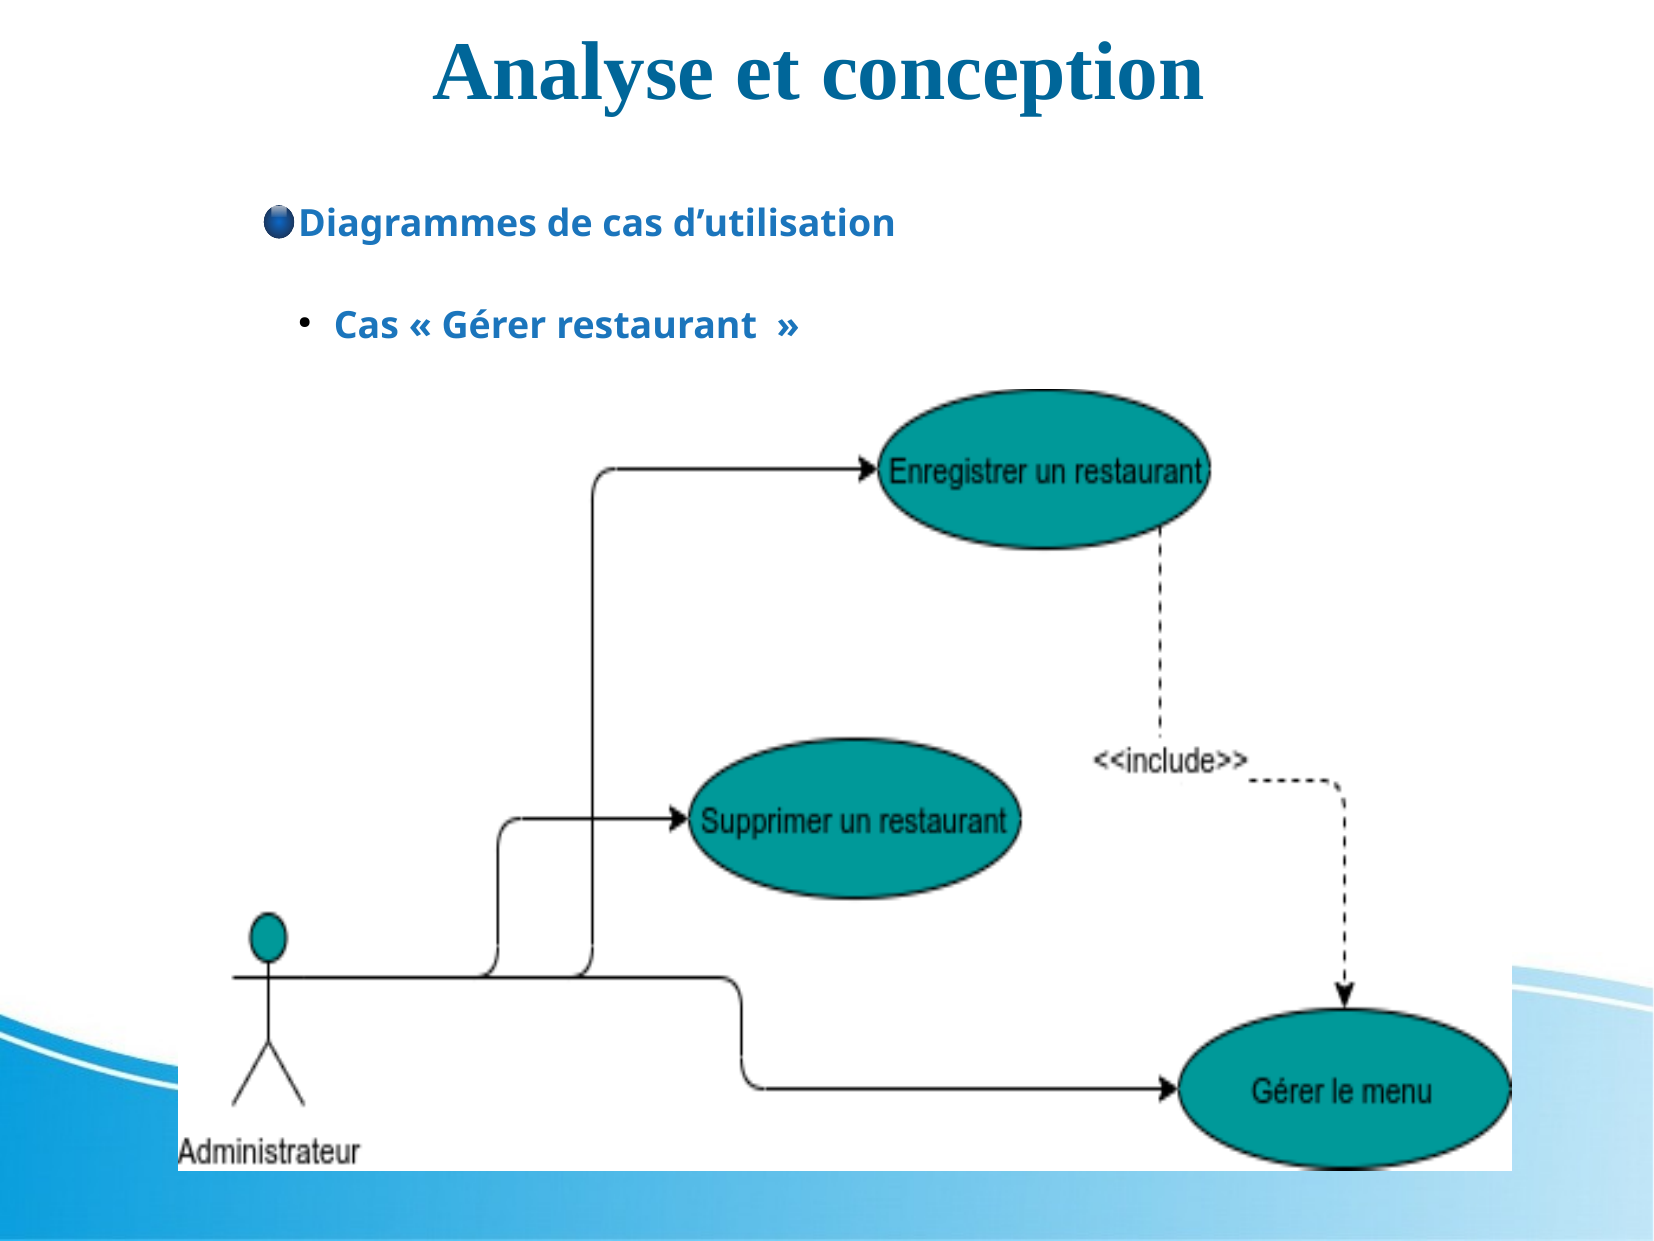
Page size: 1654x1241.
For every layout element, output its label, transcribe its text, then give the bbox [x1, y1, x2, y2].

picture [0, 389, 1654, 1241]
text_box Diagrammes de cas d’utilisation Cas « Gérer restaurant » [248, 188, 1170, 363]
title Analyse et conception [75, 0, 1564, 142]
